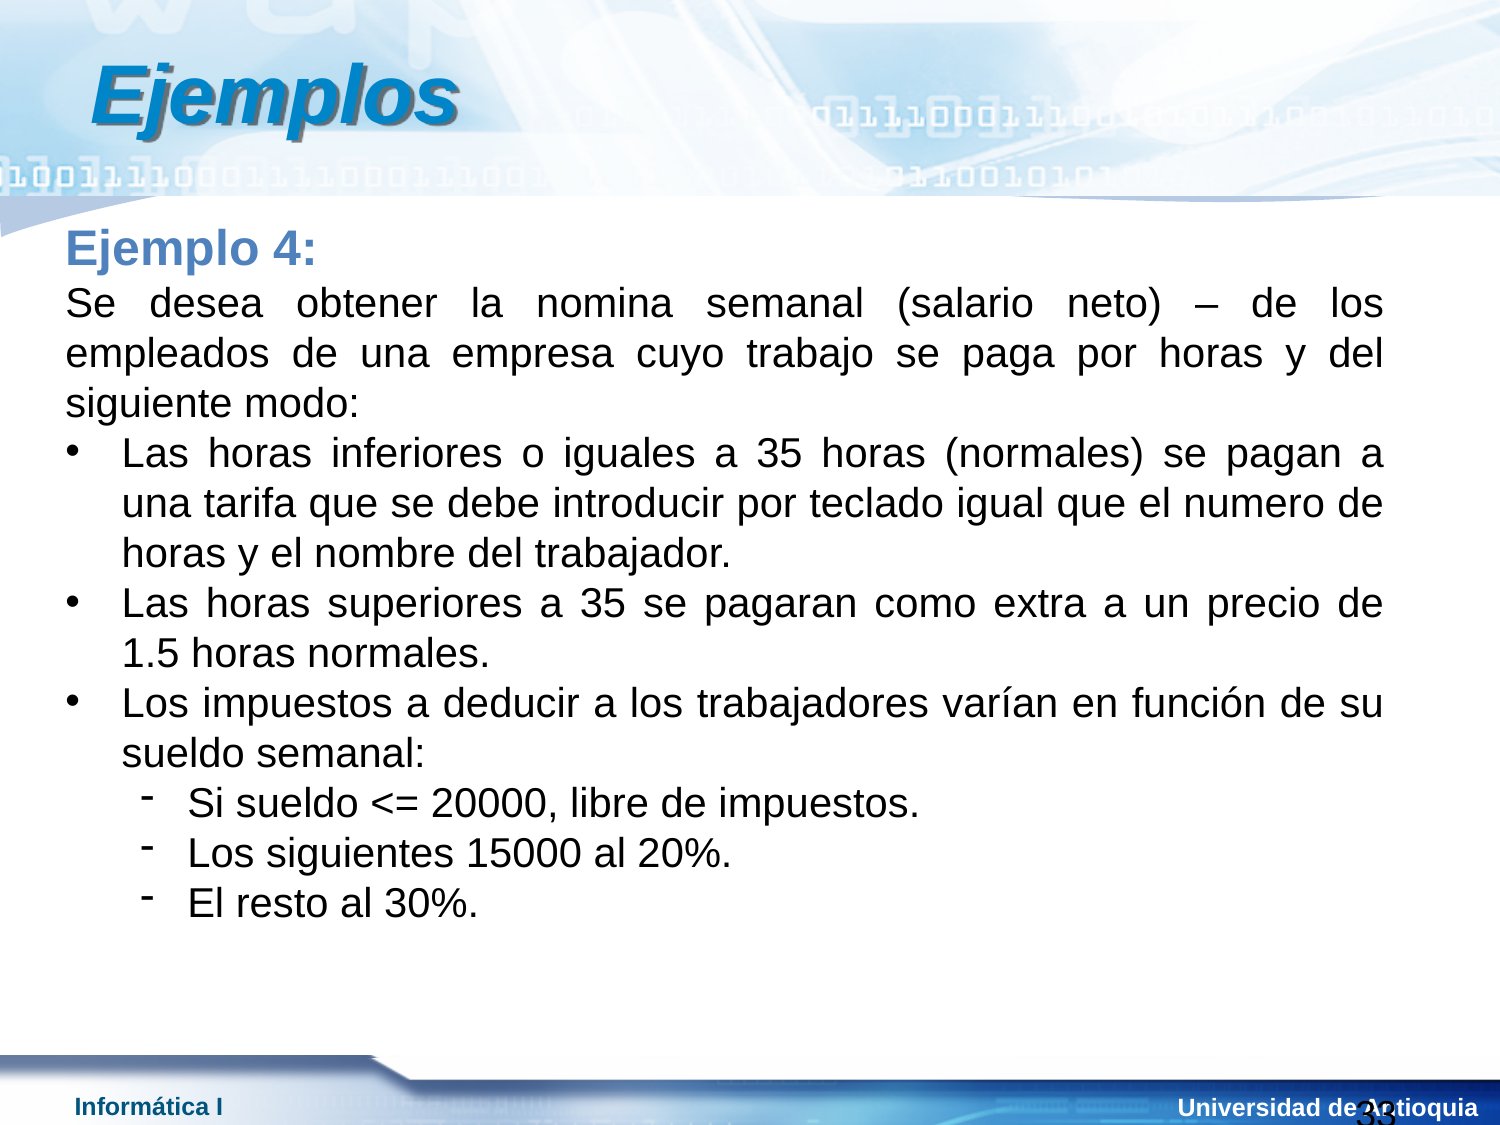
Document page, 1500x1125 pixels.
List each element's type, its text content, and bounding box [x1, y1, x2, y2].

picture [0, 0, 1500, 196]
picture [0, 1055, 1500, 1125]
text_box Ejemplo 4: Se desea obtener la nomina semanal (salario neto) – de los empleados de una empresa cuyo trabajo se paga por horas y del siguiente modo: Las horas inferiores o iguales a 35 horas (normales) se pagan a una tarifa que se debe introducir por teclado igual que el numero de horas y el nombre del trabajador. Las horas superiores a 35 se pagaran como extra a un precio de 1.5 horas normales. Los impuestos a deducir a los trabajadores varían en función de su sueldo semanal: Si sueldo <= 20000, libre de impuestos. Los siguientes 15000 al 20%. El resto al 30%. [50, 208, 1400, 934]
slide_number <número> [1340, 1082, 1500, 1125]
title Ejemplos [75, 32, 1425, 220]
picture [1332, 1105, 1337, 1114]
